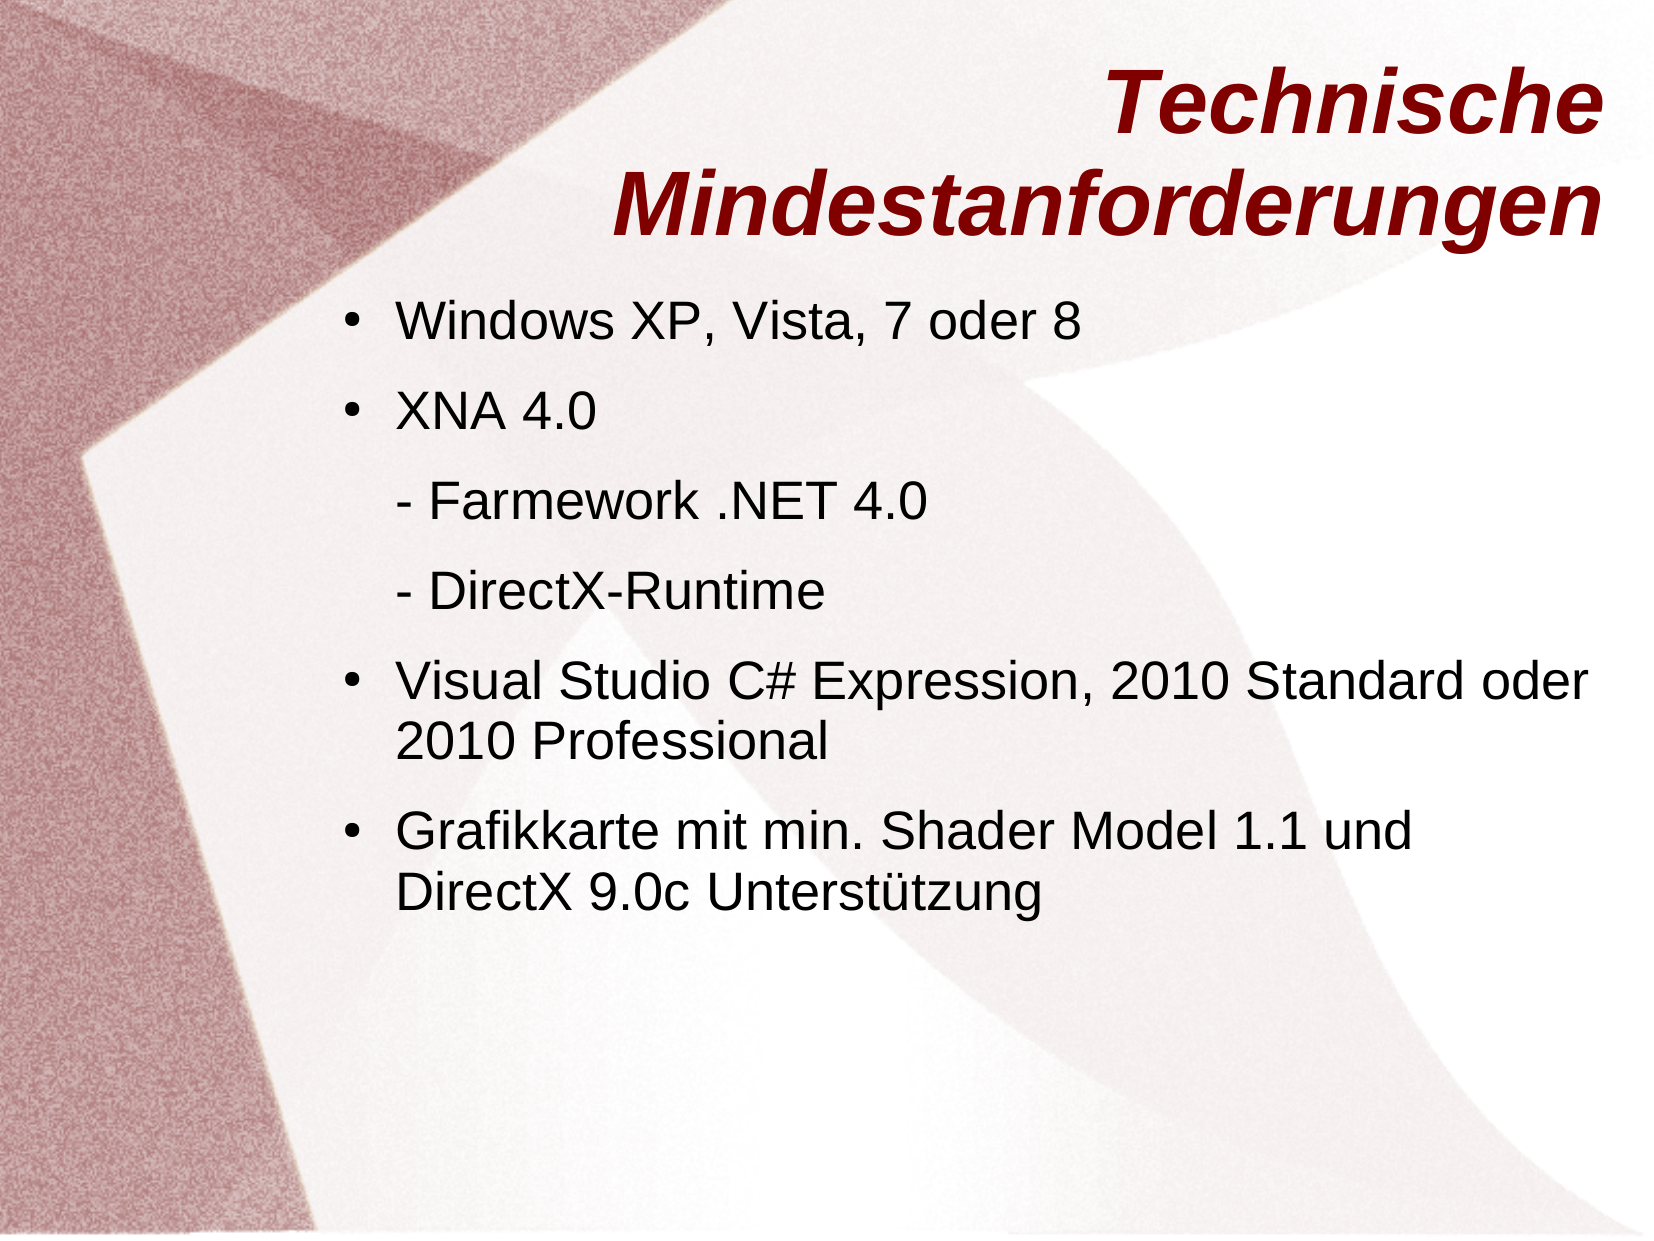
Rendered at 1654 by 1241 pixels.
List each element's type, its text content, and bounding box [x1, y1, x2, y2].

list Windows XP, Vista, 7 oder 8 XNA 4.0 - Farmework .NET 4.0 - DirectX-Runtime Visual Studio C# Expression, 2010 Standard oder 2010 Professional Grafikkarte mit min. Shader Model 1.1 und DirectX 9.0c Unterstützung [324, 290, 1601, 1037]
picture [0, 0, 1654, 1241]
title Technische Mindestanforderungen [596, 49, 1607, 257]
